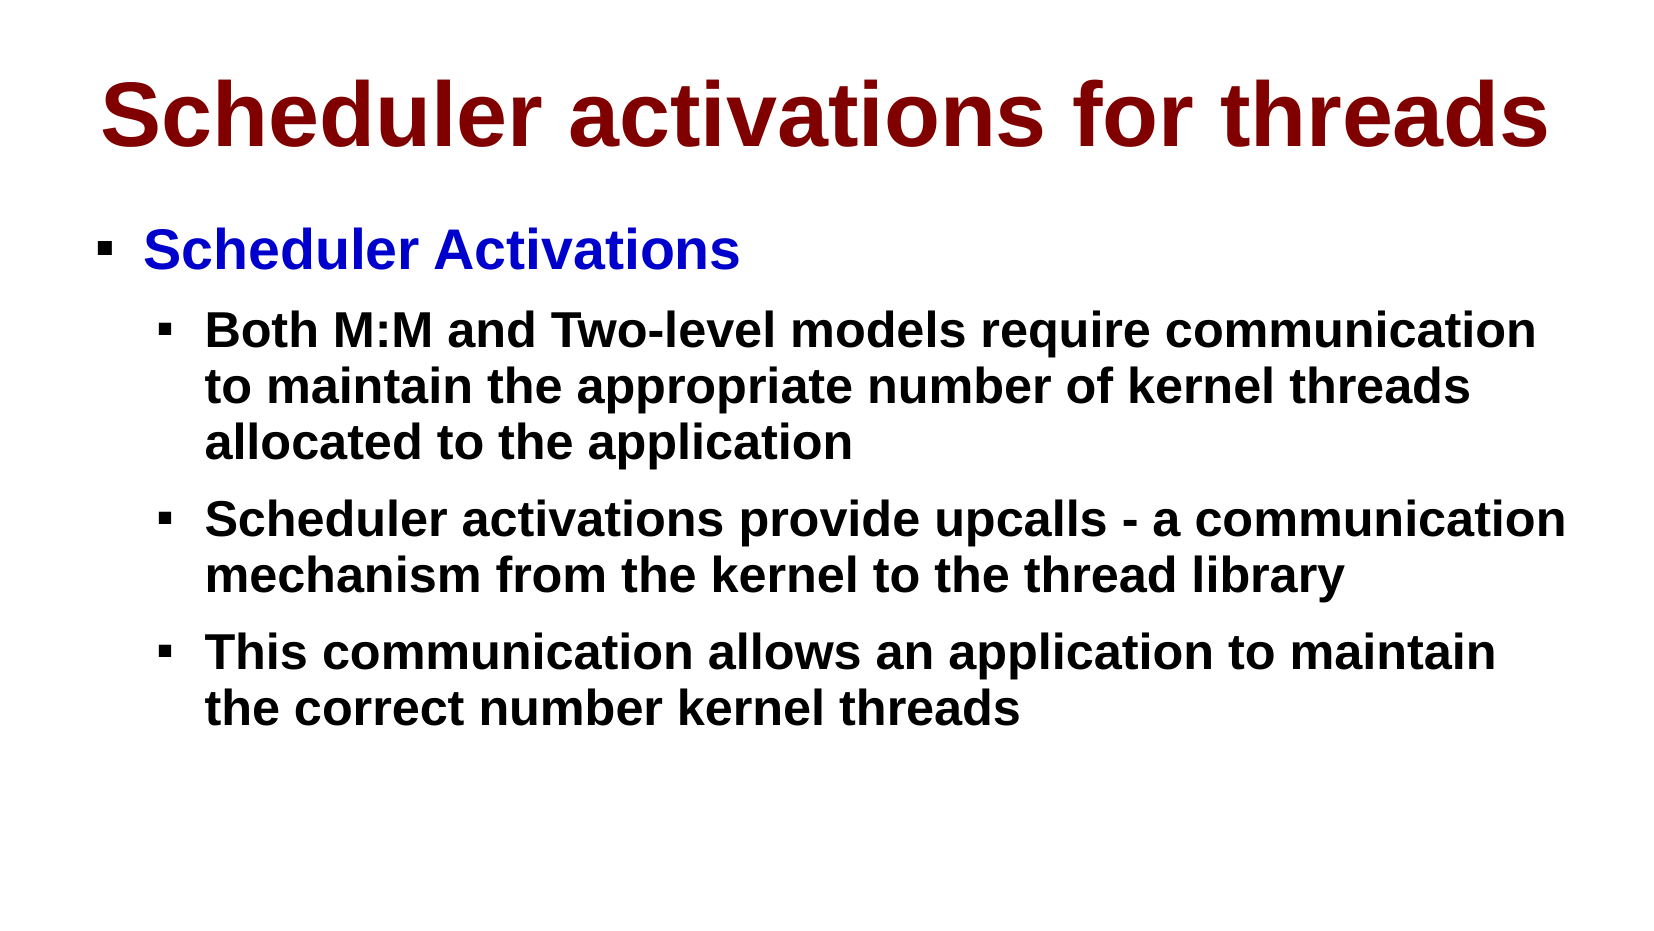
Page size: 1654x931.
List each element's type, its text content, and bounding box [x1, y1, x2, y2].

title Scheduler activations for threads [82, 37, 1571, 193]
list Scheduler Activations Both M:M and Two-level models require communication to maintain the appropriate number of kernel threads allocated to the application Scheduler activations provide upcalls - a communication mechanism from the kernel to the thread library This communication allows an application to maintain the correct number kernel threads [82, 217, 1571, 757]
